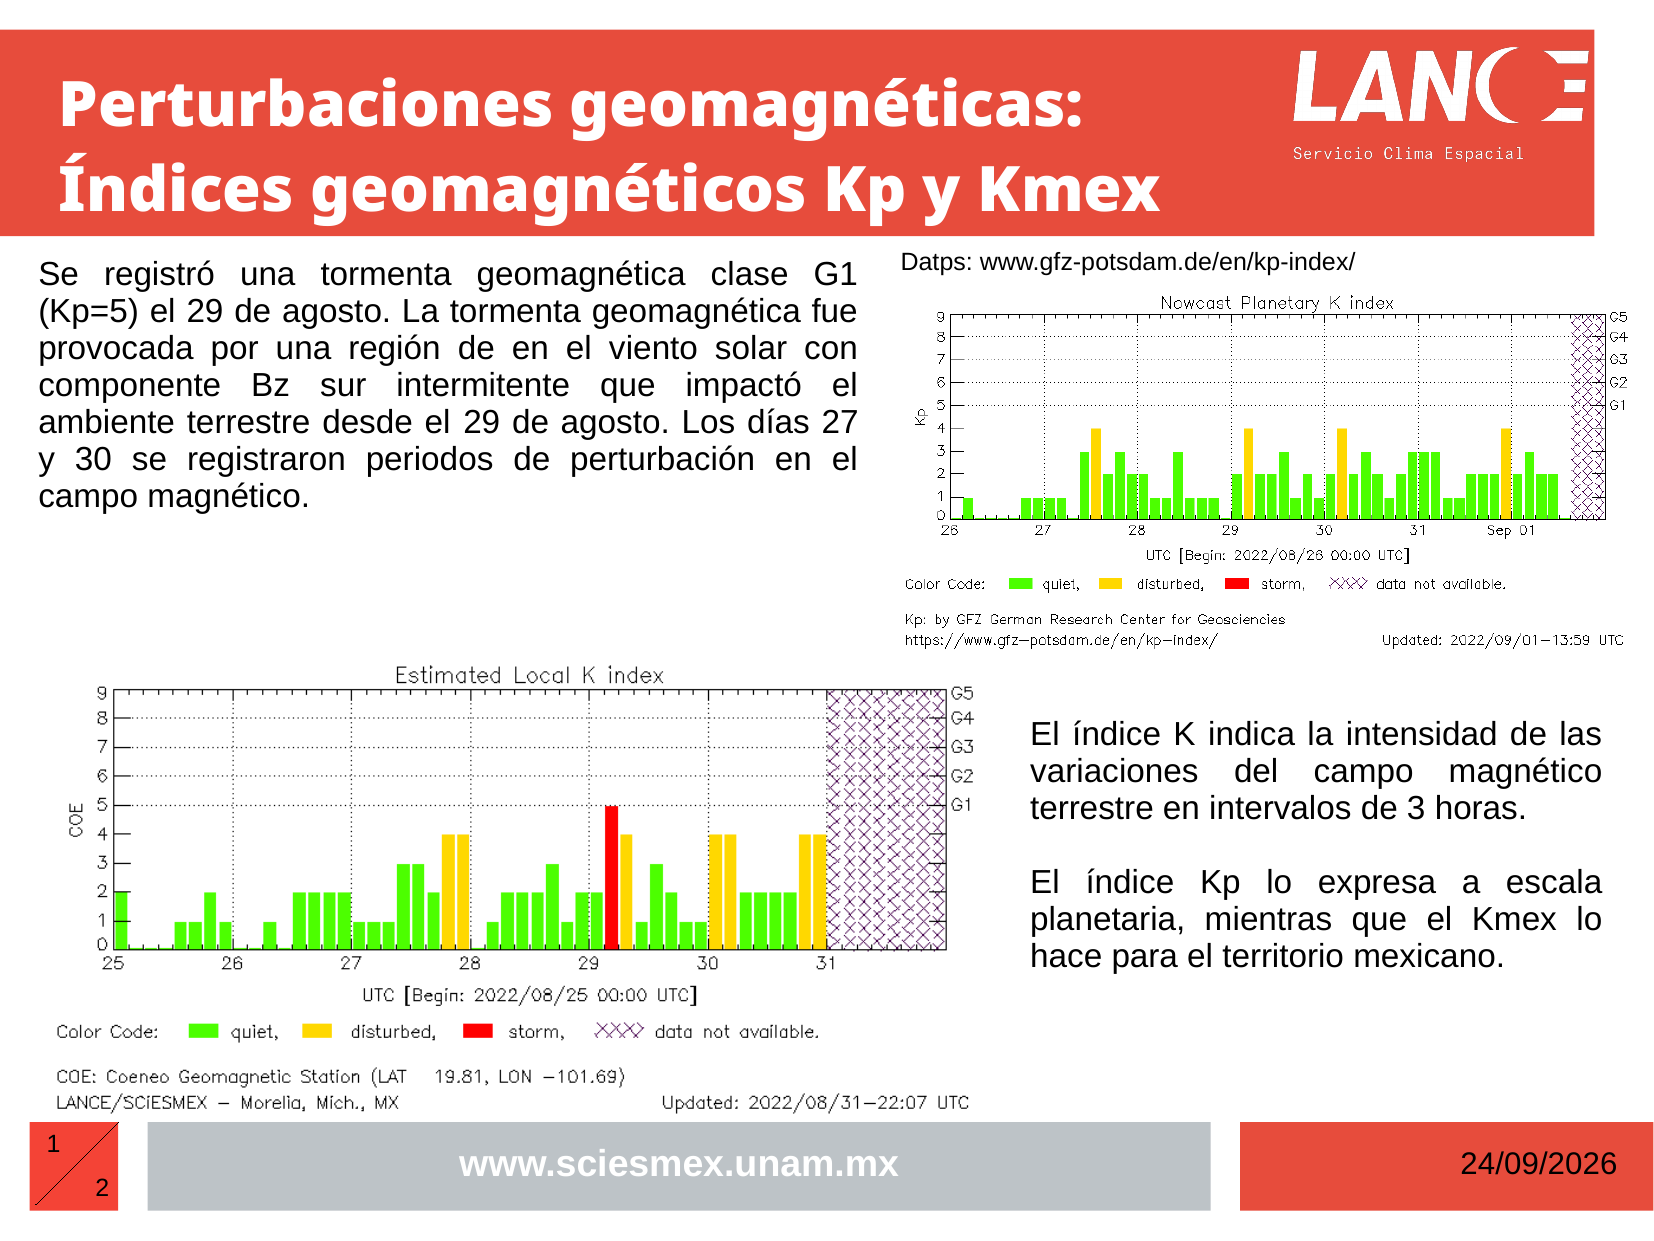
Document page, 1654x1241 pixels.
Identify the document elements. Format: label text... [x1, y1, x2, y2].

text_box El índice K indica la intensidad de las variaciones del campo magnético terrestre en intervalos de 3 horas. El índice Kp lo expresa a escala planetaria, mientras que el Kmex lo hace para el territorio mexicano. [1015, 707, 1619, 1052]
text_box Se registró una tormenta geomagnética clase G1 (Kp=5) el 29 de agosto. La tormenta geomagnética fue provocada por una región de en el viento solar con componente Bz sur intermitente que impactó el ambiente terrestre desde el 29 de agosto. Los días 27 y 30 se registraron periodos de perturbación en el campo magnético. [23, 248, 875, 650]
text_box 01/09/2022 [1424, 1122, 1654, 1205]
text_box <número> [31, 1122, 176, 1170]
text_box www.sciesmex.unam.mx [153, 1122, 1205, 1205]
title Perturbaciones geomagnéticas: Índices geomagnéticos Kp y Kmex [59, 59, 1312, 207]
picture [1293, 47, 1589, 162]
picture [47, 277, 1642, 1116]
text_box 2 [35, 1151, 125, 1209]
text_box Datps: www.gfz-potsdam.de/en/kp-index/ [885, 240, 1654, 284]
